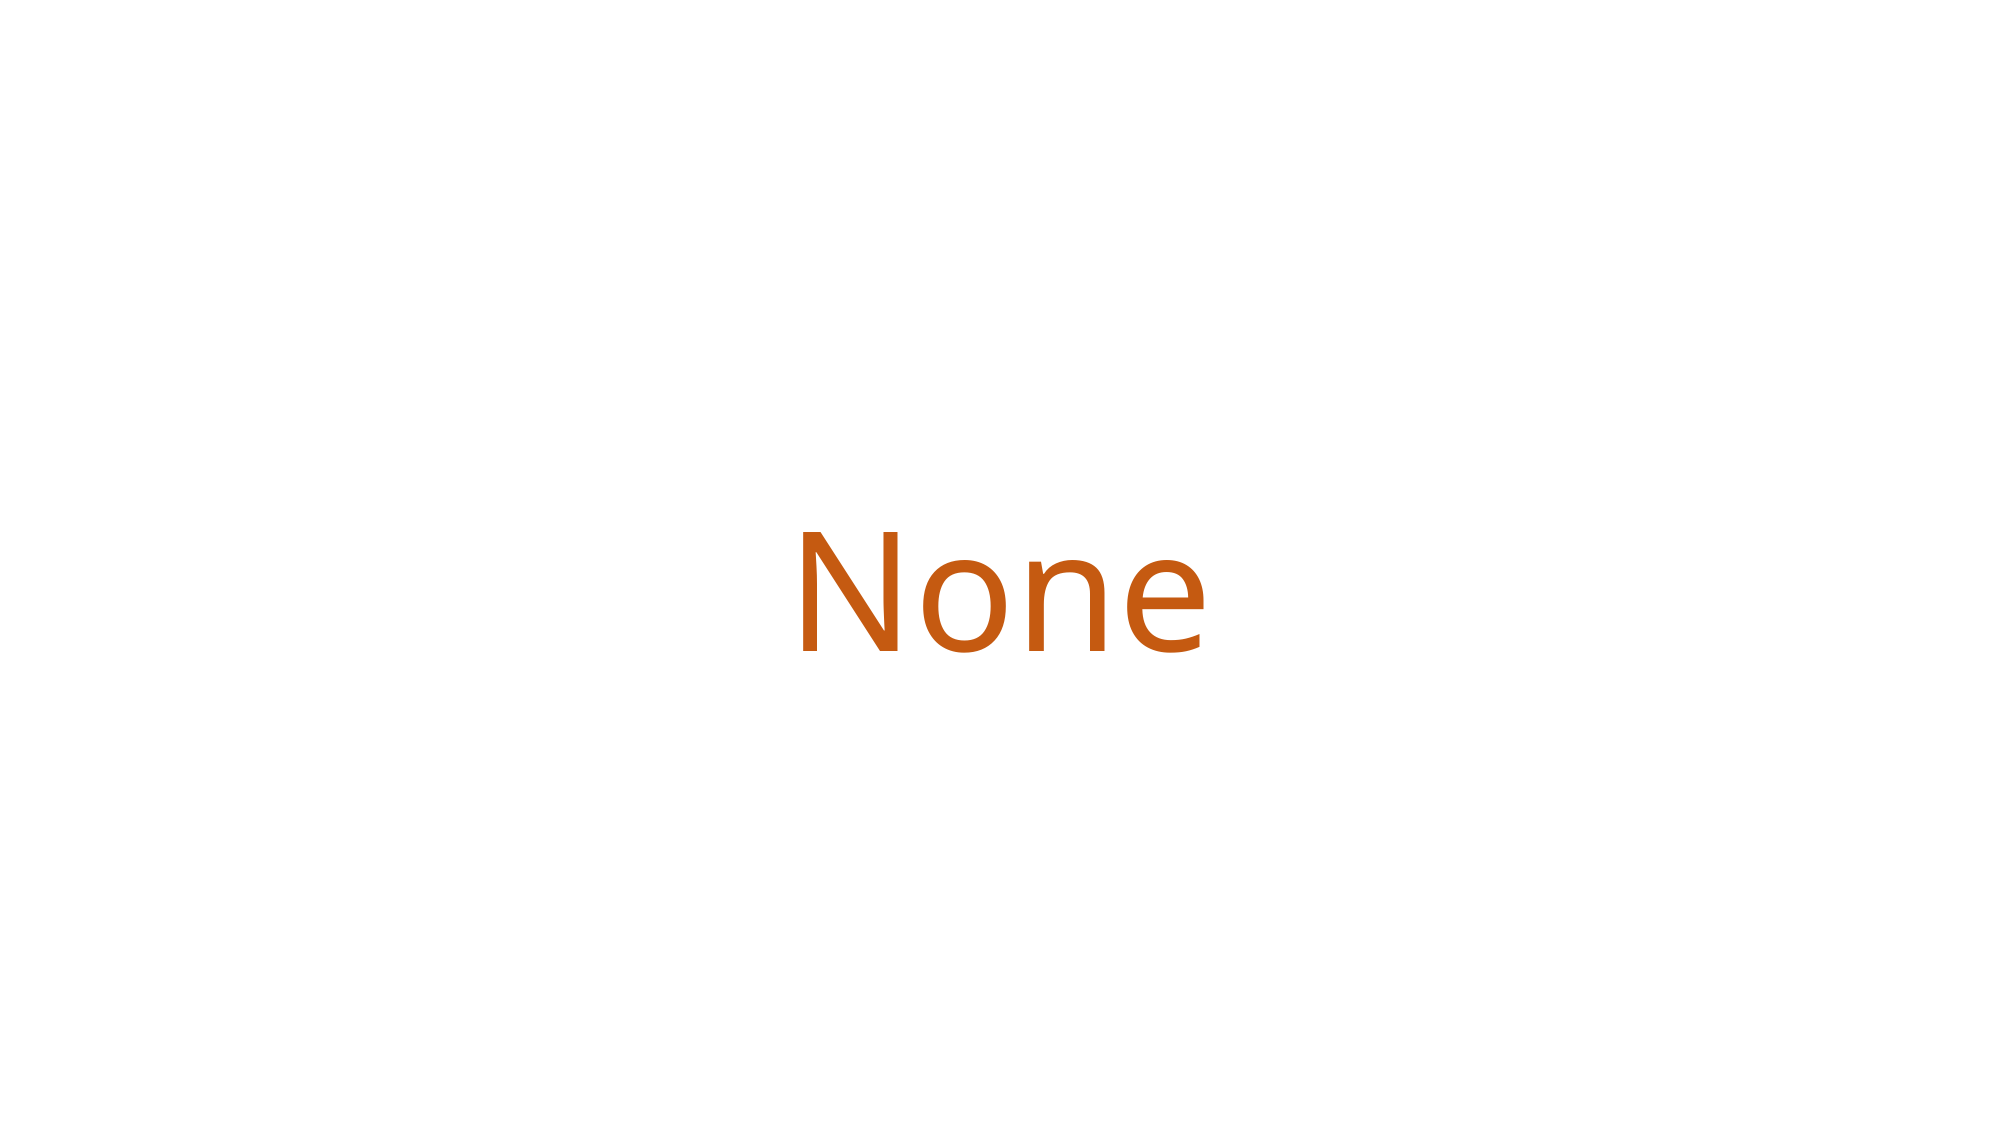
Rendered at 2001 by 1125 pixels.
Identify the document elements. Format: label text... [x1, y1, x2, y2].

list None [137, 299, 1863, 1014]
